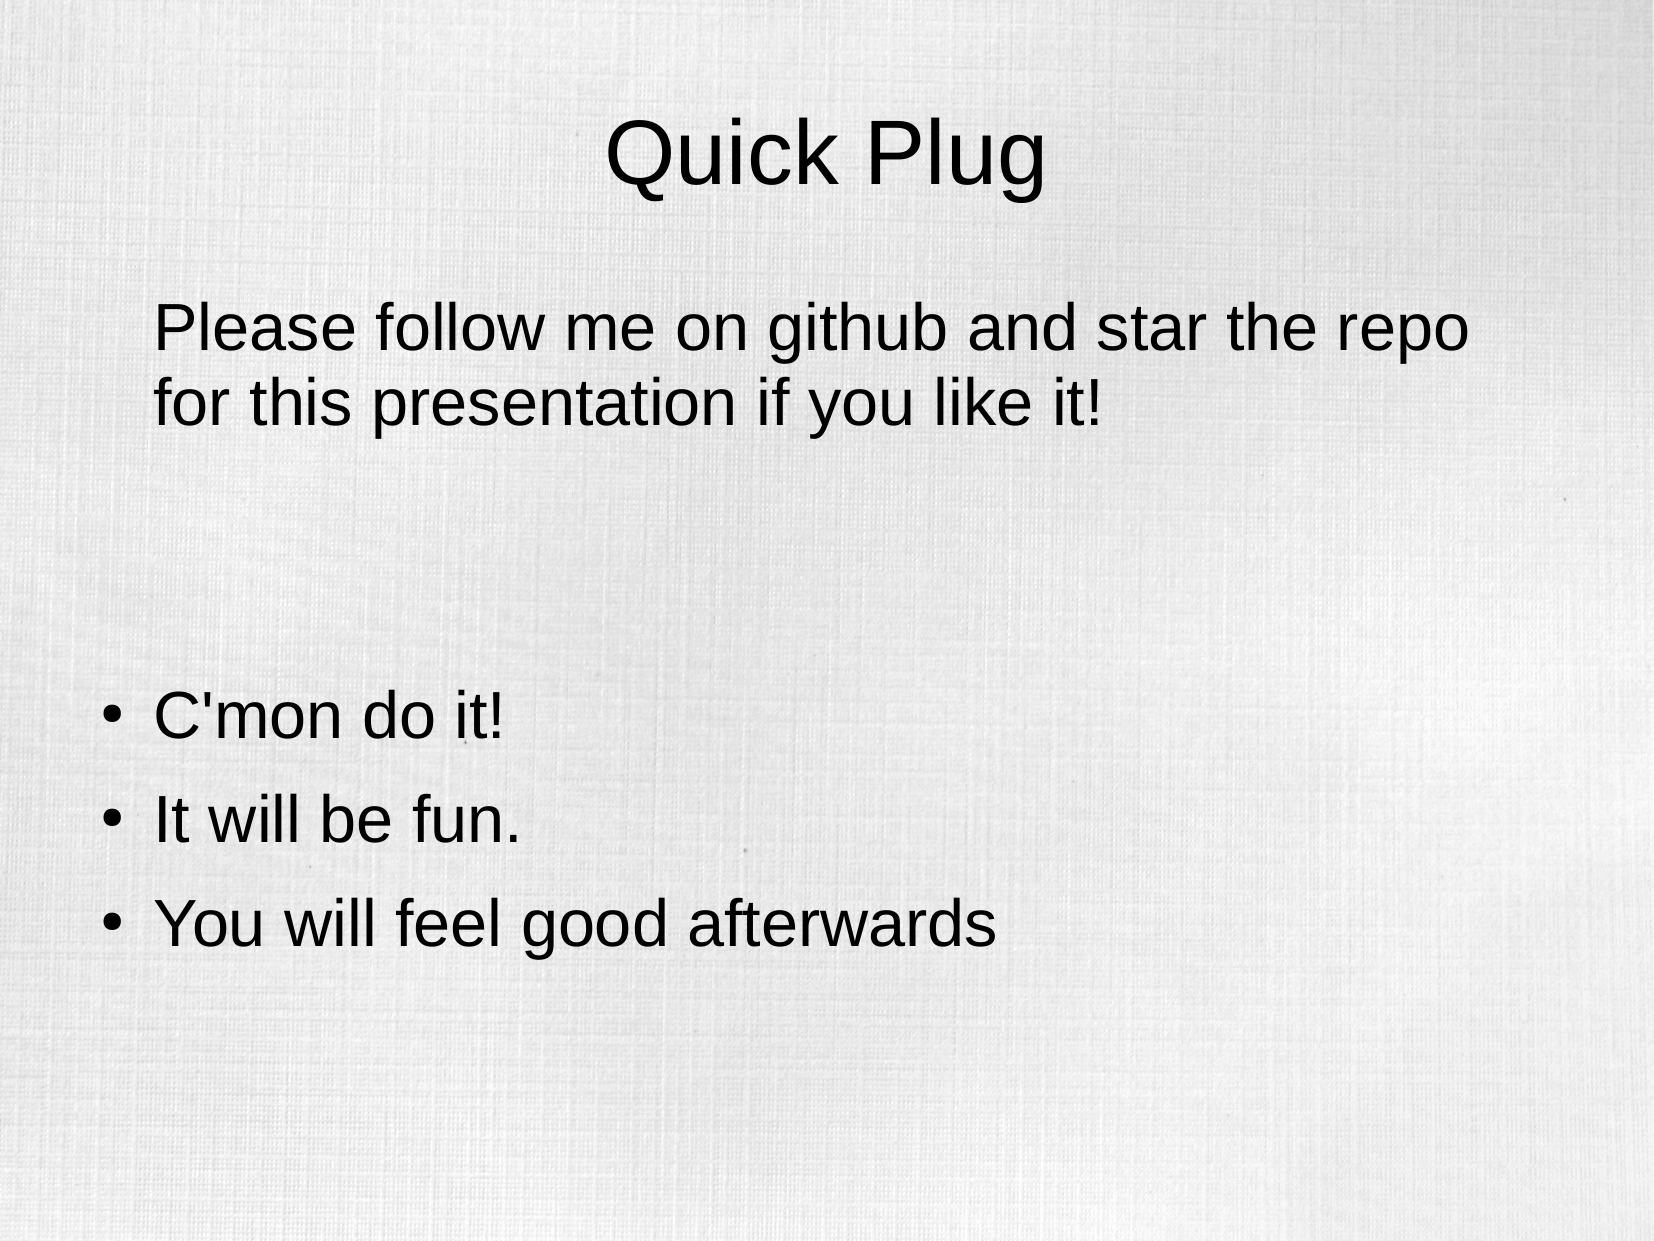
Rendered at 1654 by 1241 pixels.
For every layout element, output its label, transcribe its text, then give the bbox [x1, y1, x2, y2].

list Please follow me on github and star the repo for this presentation if you like it! C'mon do it! It will be fun. You will feel good afterwards [82, 290, 1538, 1010]
title Quick Plug [82, 49, 1571, 257]
picture [0, 0, 1654, 1241]
